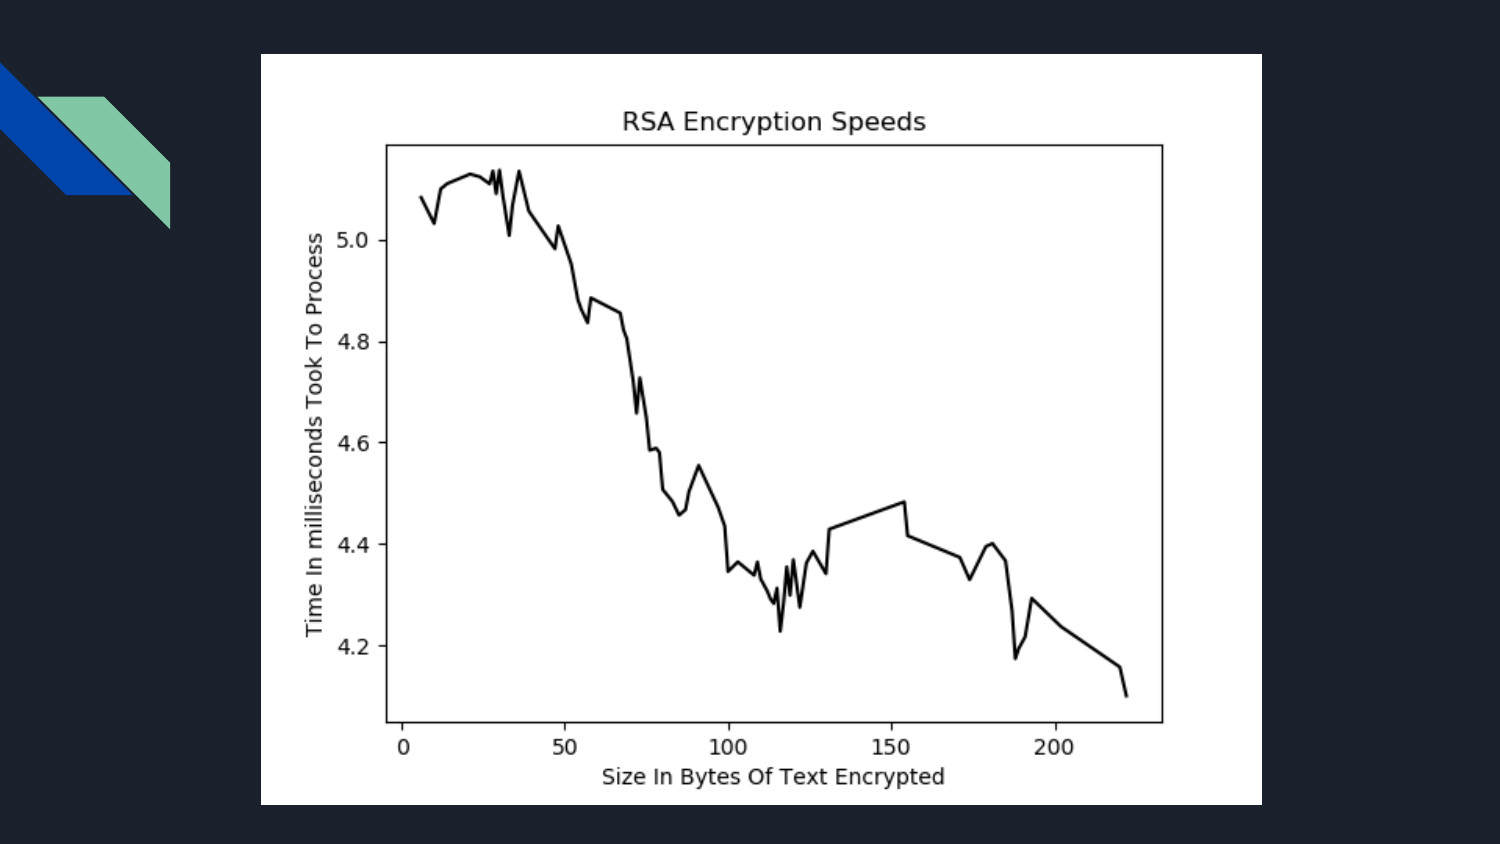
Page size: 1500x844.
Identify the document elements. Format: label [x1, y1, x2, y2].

picture [261, 54, 1262, 805]
